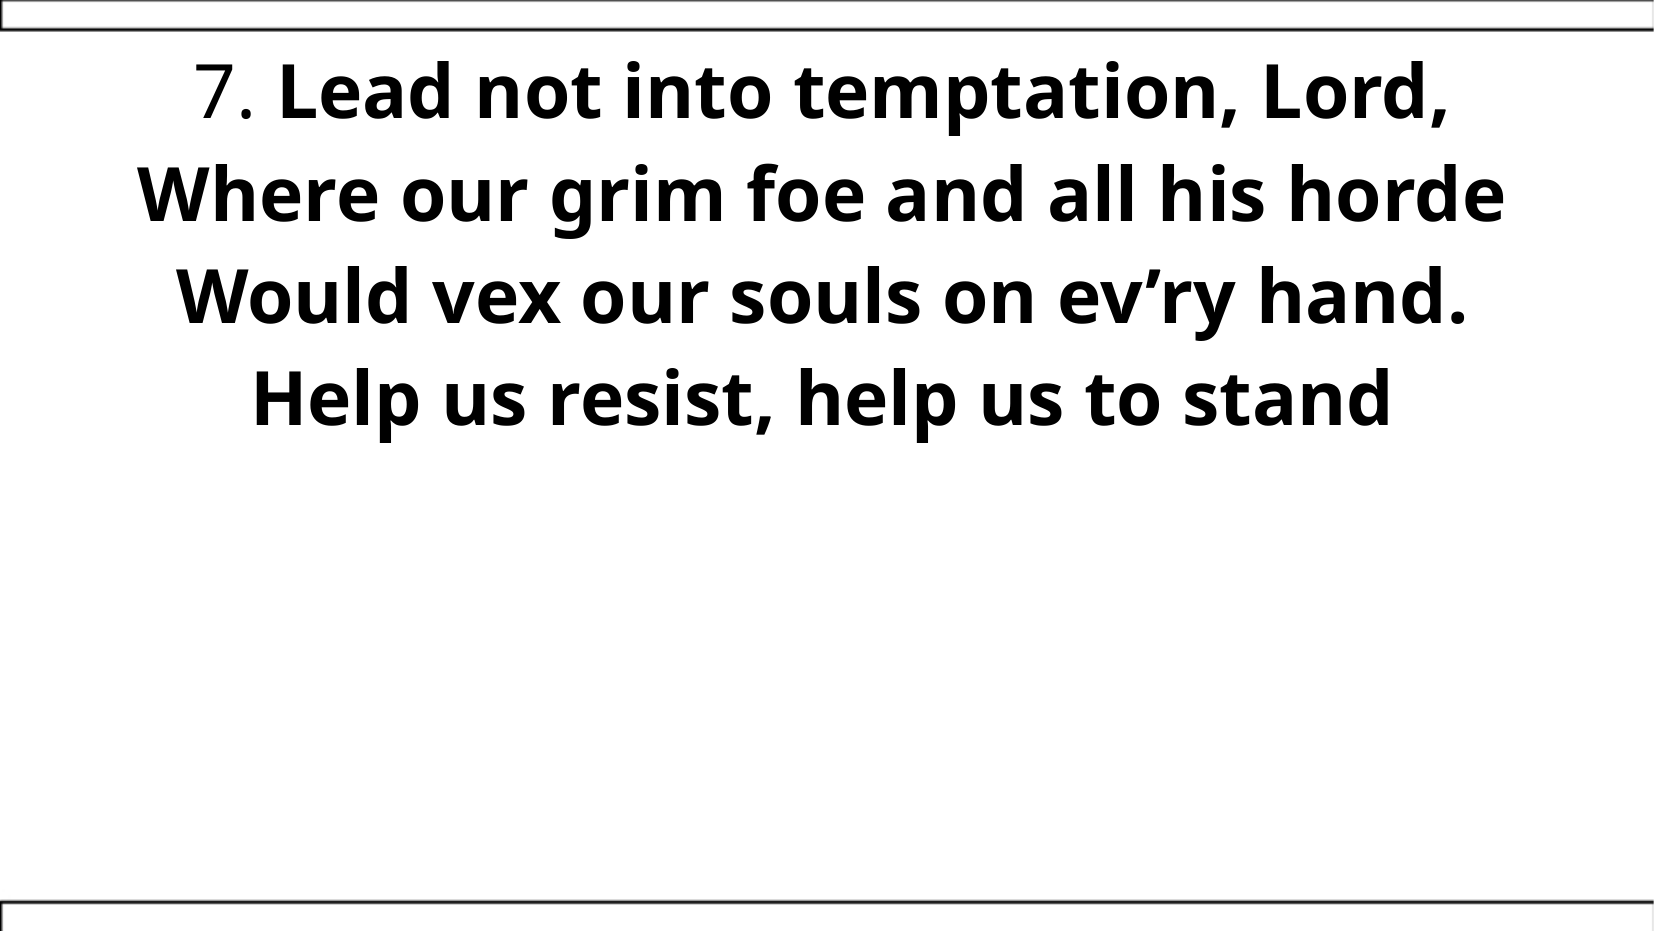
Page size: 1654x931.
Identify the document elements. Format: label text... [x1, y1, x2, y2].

picture [0, 0, 1654, 931]
text_box 7. Lead not into temptation, Lord, Where our grim foe and all his horde Would vex our souls on ev’ry hand. Help us resist, help us to stand [80, 31, 1566, 446]
